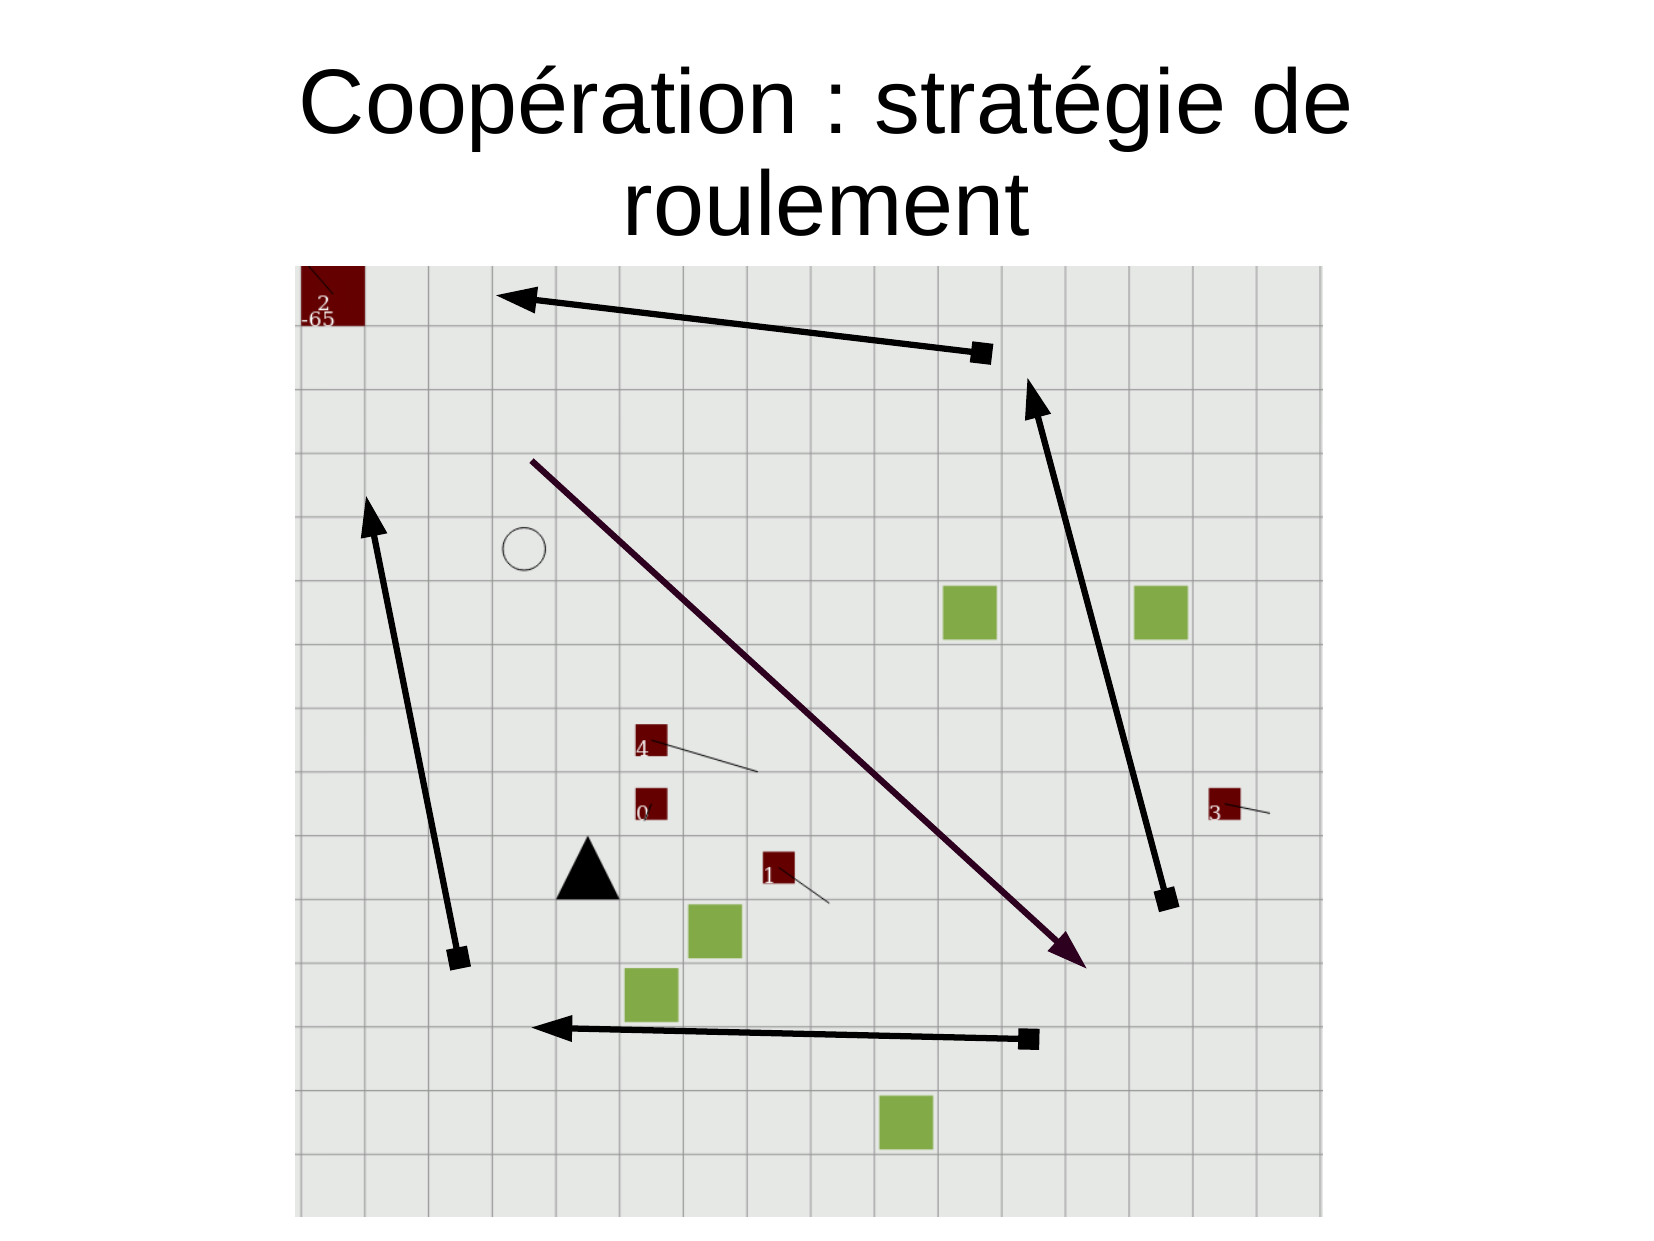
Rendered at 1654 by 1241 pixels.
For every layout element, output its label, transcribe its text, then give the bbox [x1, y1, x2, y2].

picture [295, 266, 1323, 1217]
title Coopération : stratégie de roulement [82, 49, 1571, 257]
